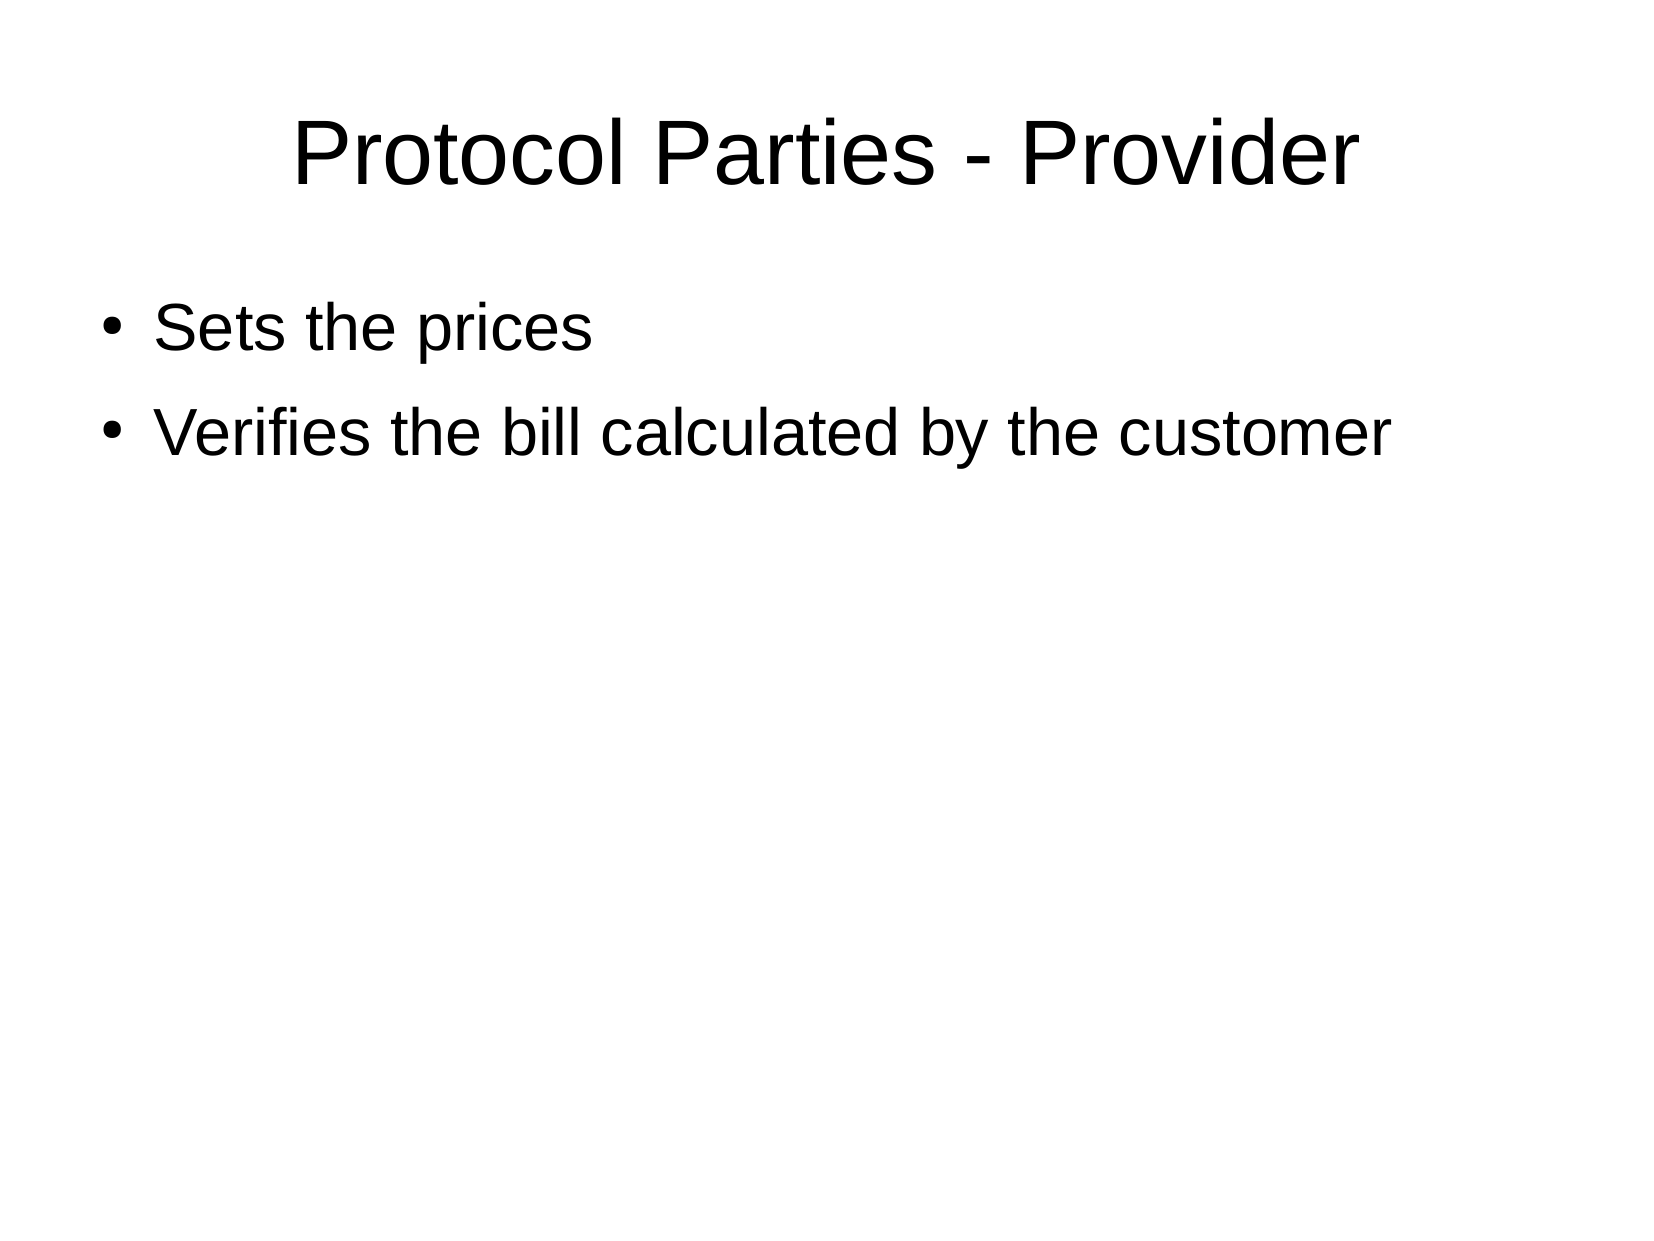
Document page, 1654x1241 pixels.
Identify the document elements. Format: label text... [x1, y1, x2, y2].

title Protocol Parties - Provider [82, 49, 1571, 257]
list Sets the prices Verifies the bill calculated by the customer [82, 290, 1571, 1010]
